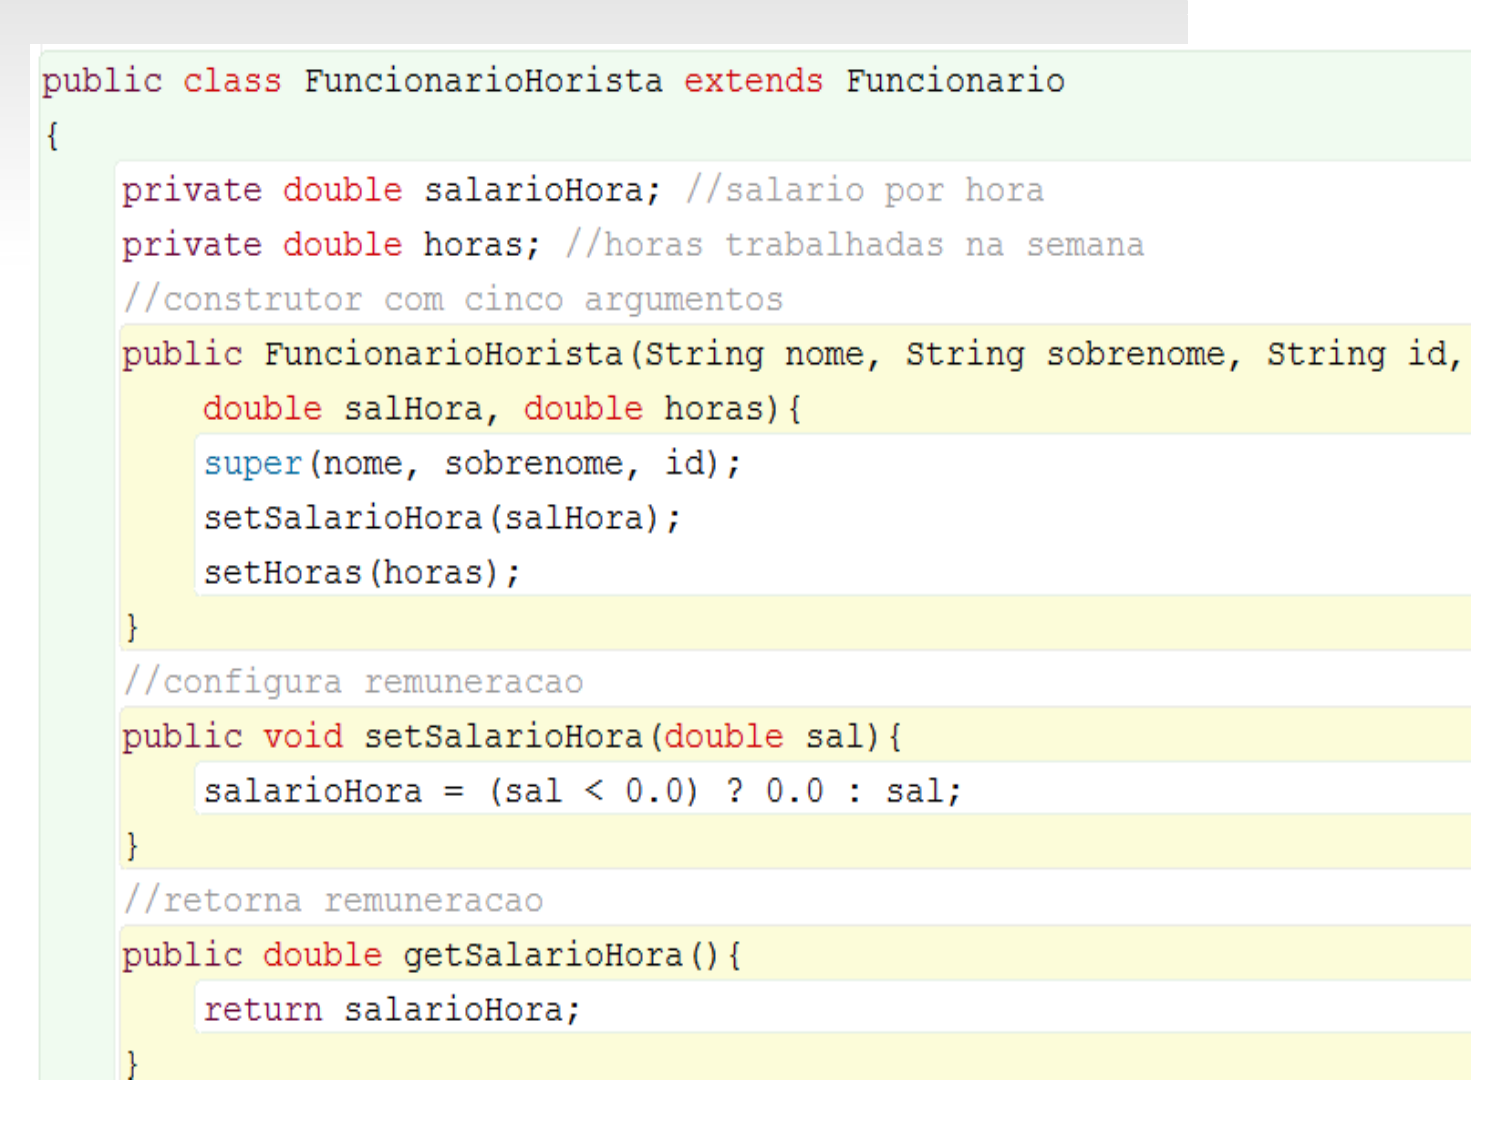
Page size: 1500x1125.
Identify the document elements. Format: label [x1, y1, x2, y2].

picture [30, 44, 1471, 1081]
